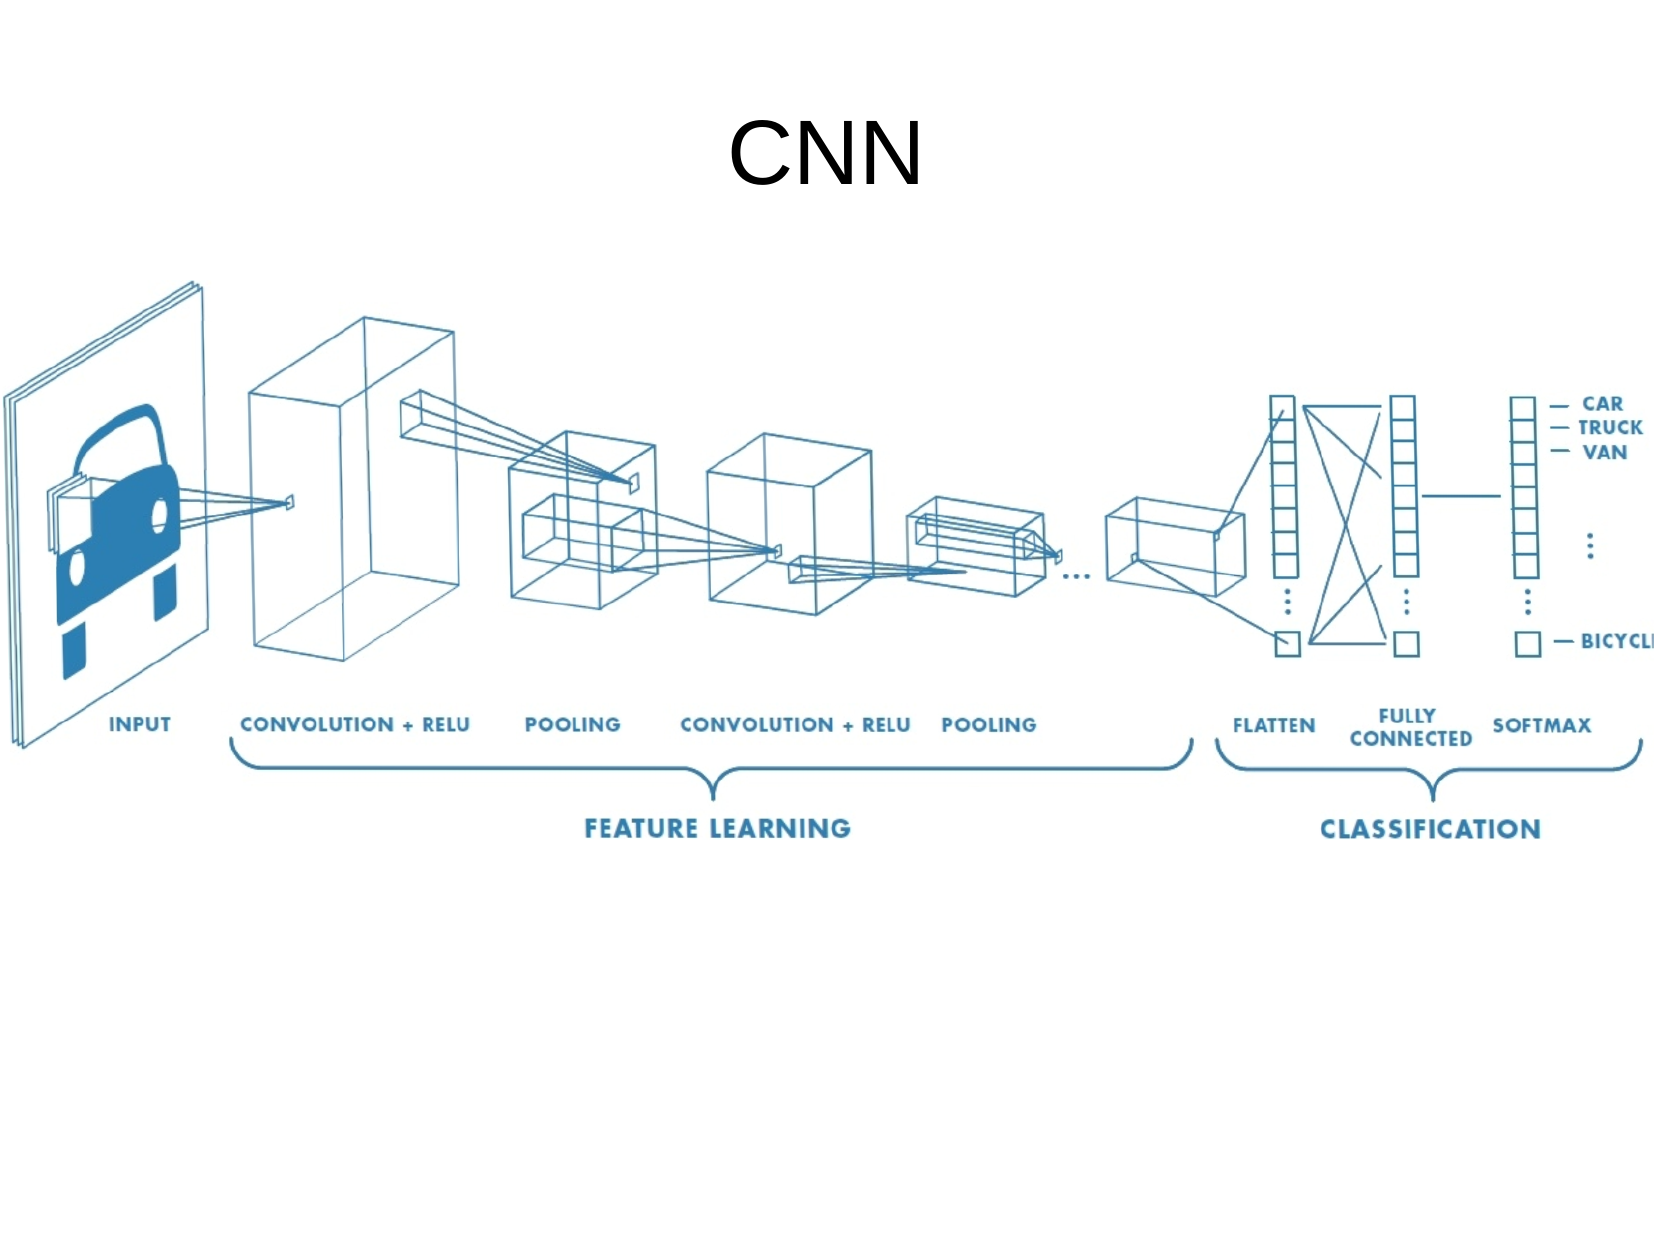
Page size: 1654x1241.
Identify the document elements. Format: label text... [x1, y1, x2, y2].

title CNN [82, 49, 1571, 257]
picture [0, 280, 1654, 840]
